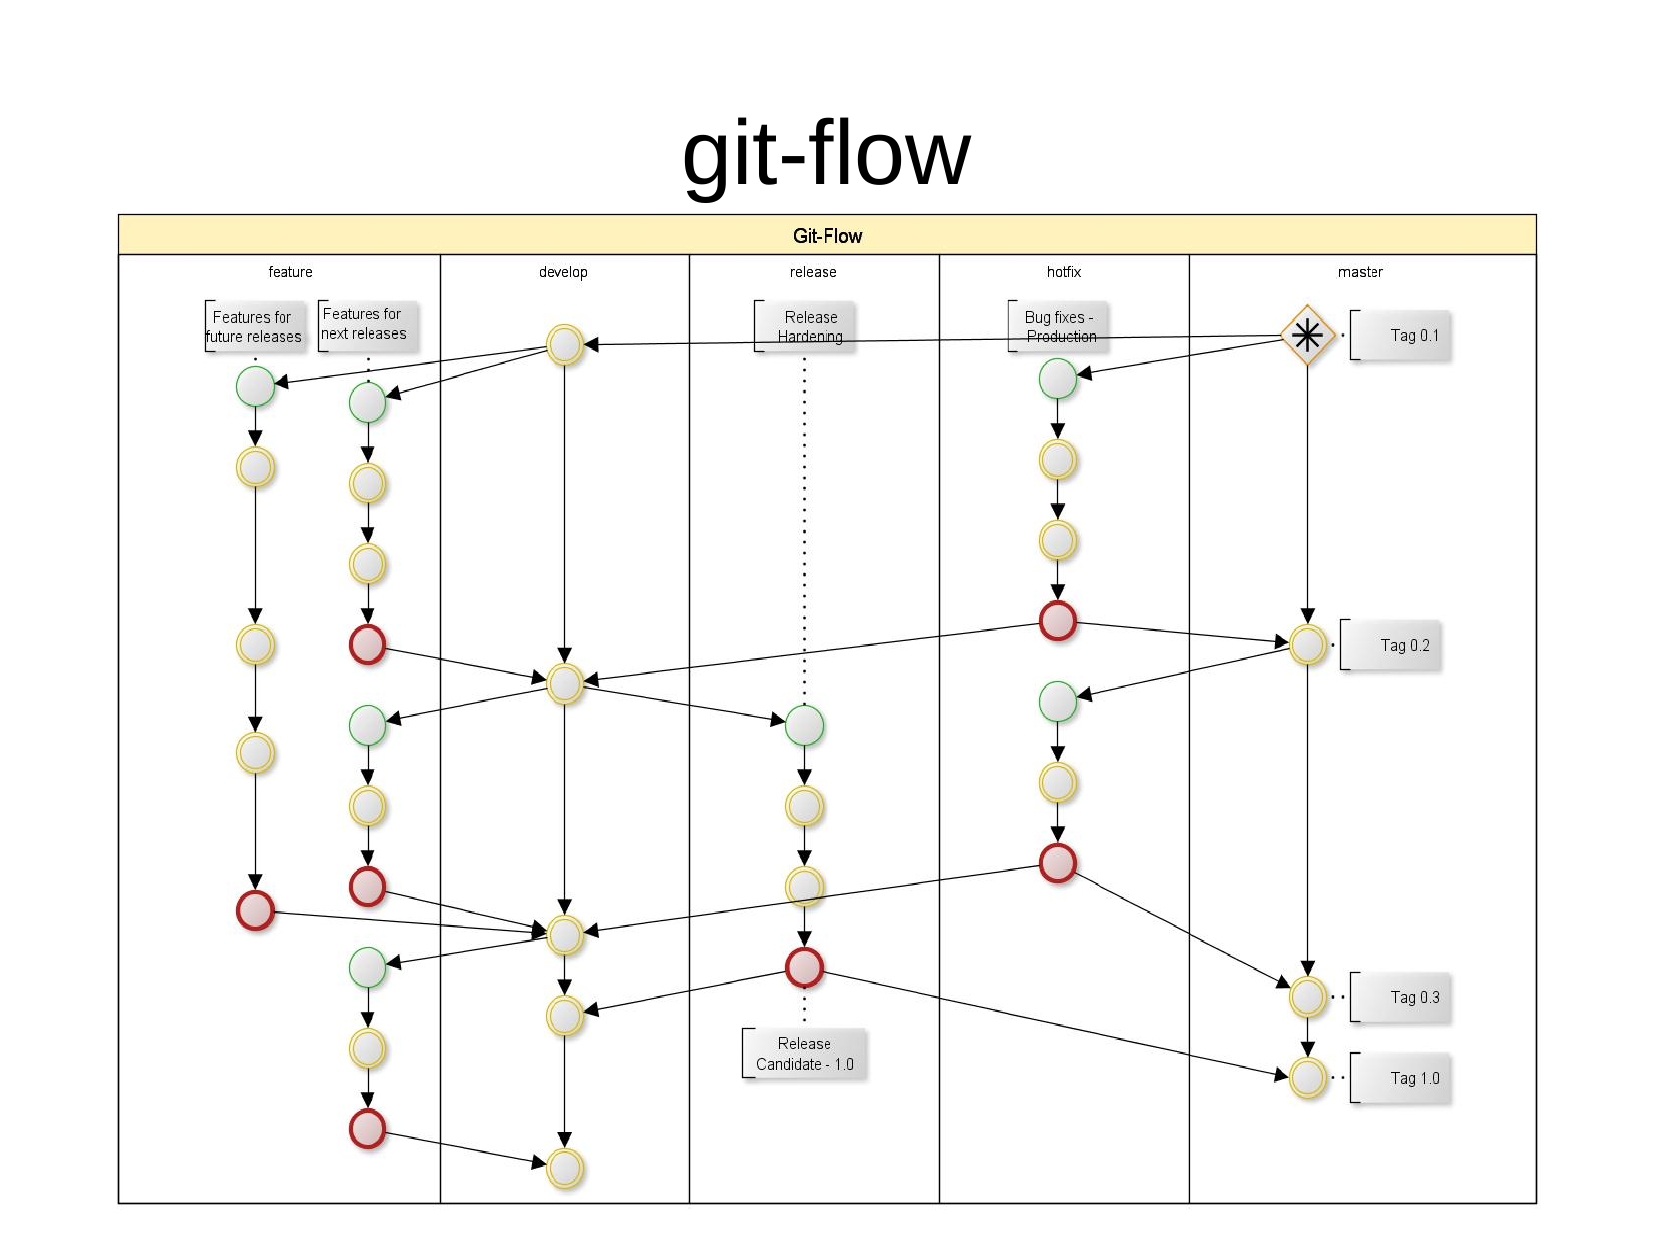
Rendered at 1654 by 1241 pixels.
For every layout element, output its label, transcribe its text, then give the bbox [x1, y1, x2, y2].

picture [100, 257, 1554, 1223]
title git-flow [82, 49, 1571, 257]
